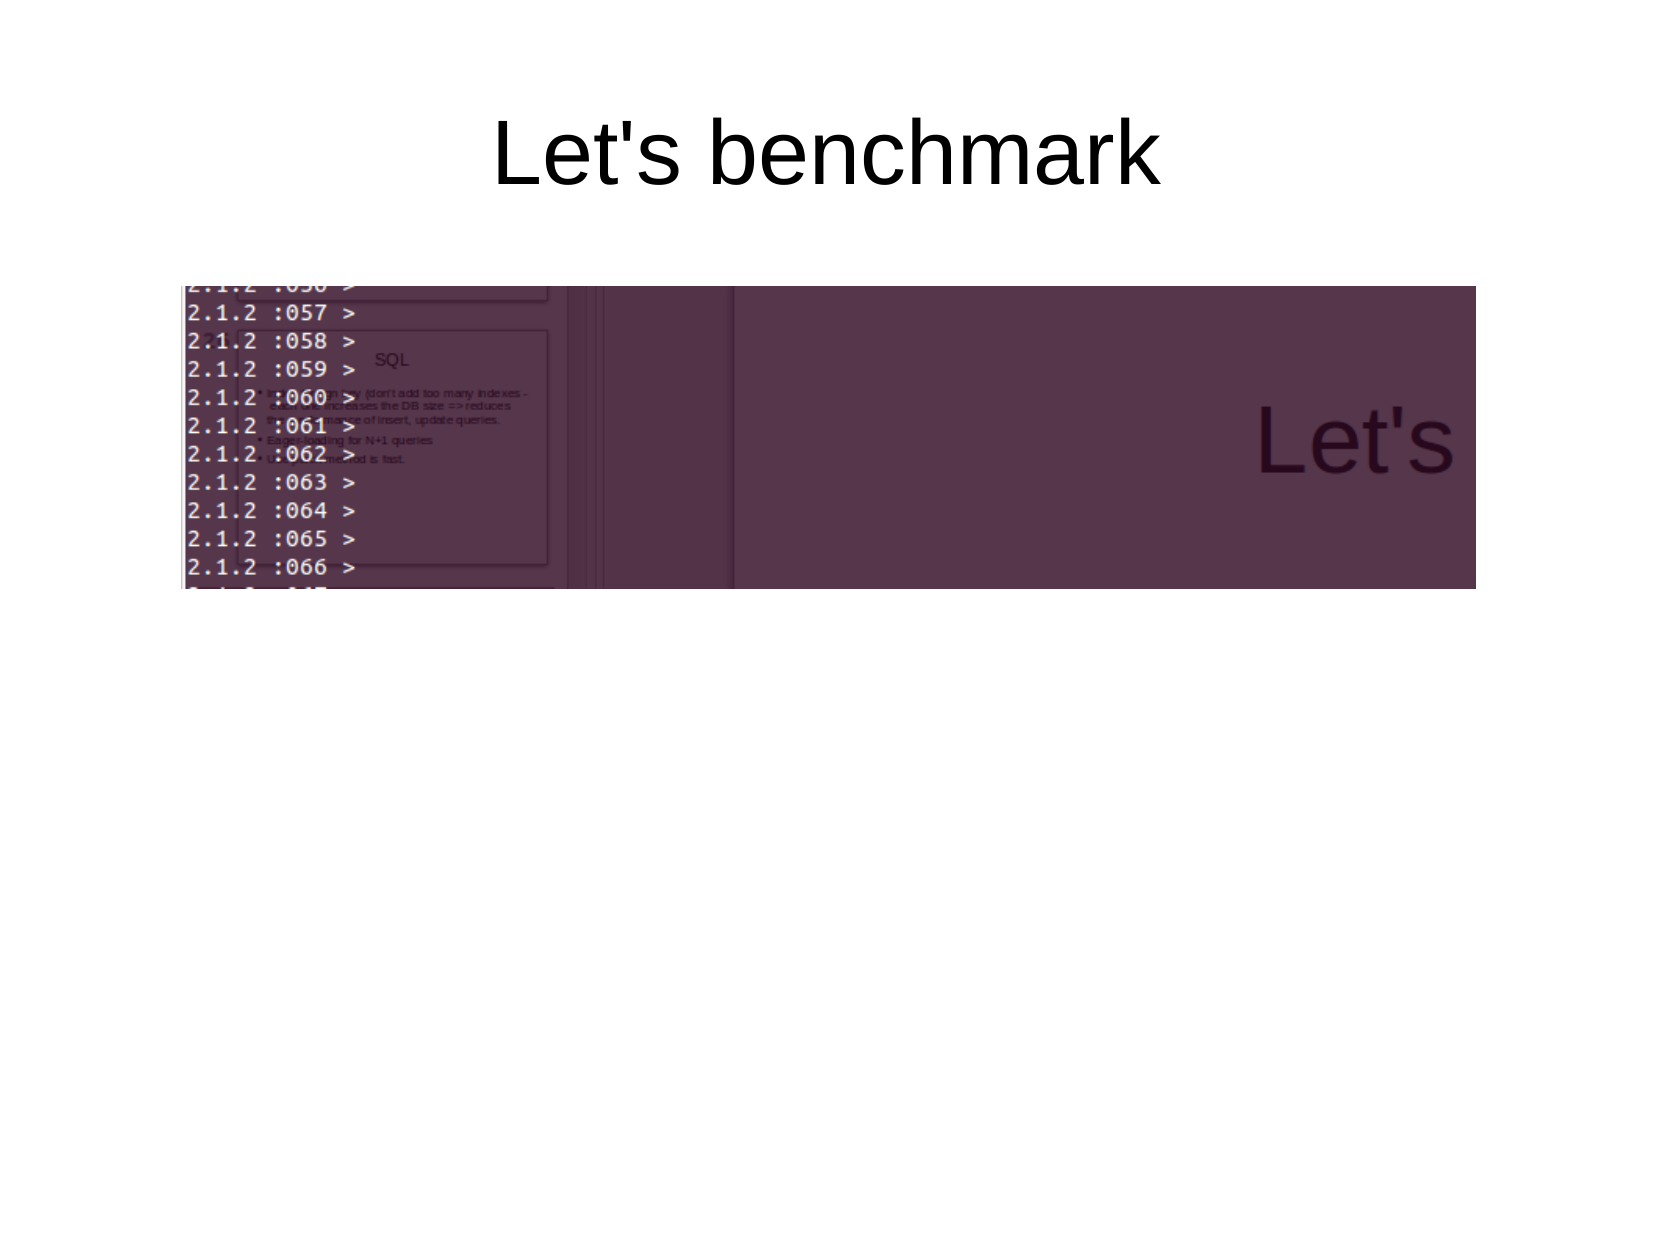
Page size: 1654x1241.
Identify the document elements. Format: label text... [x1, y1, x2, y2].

title Let's benchmark [82, 49, 1571, 257]
picture [181, 286, 1476, 589]
